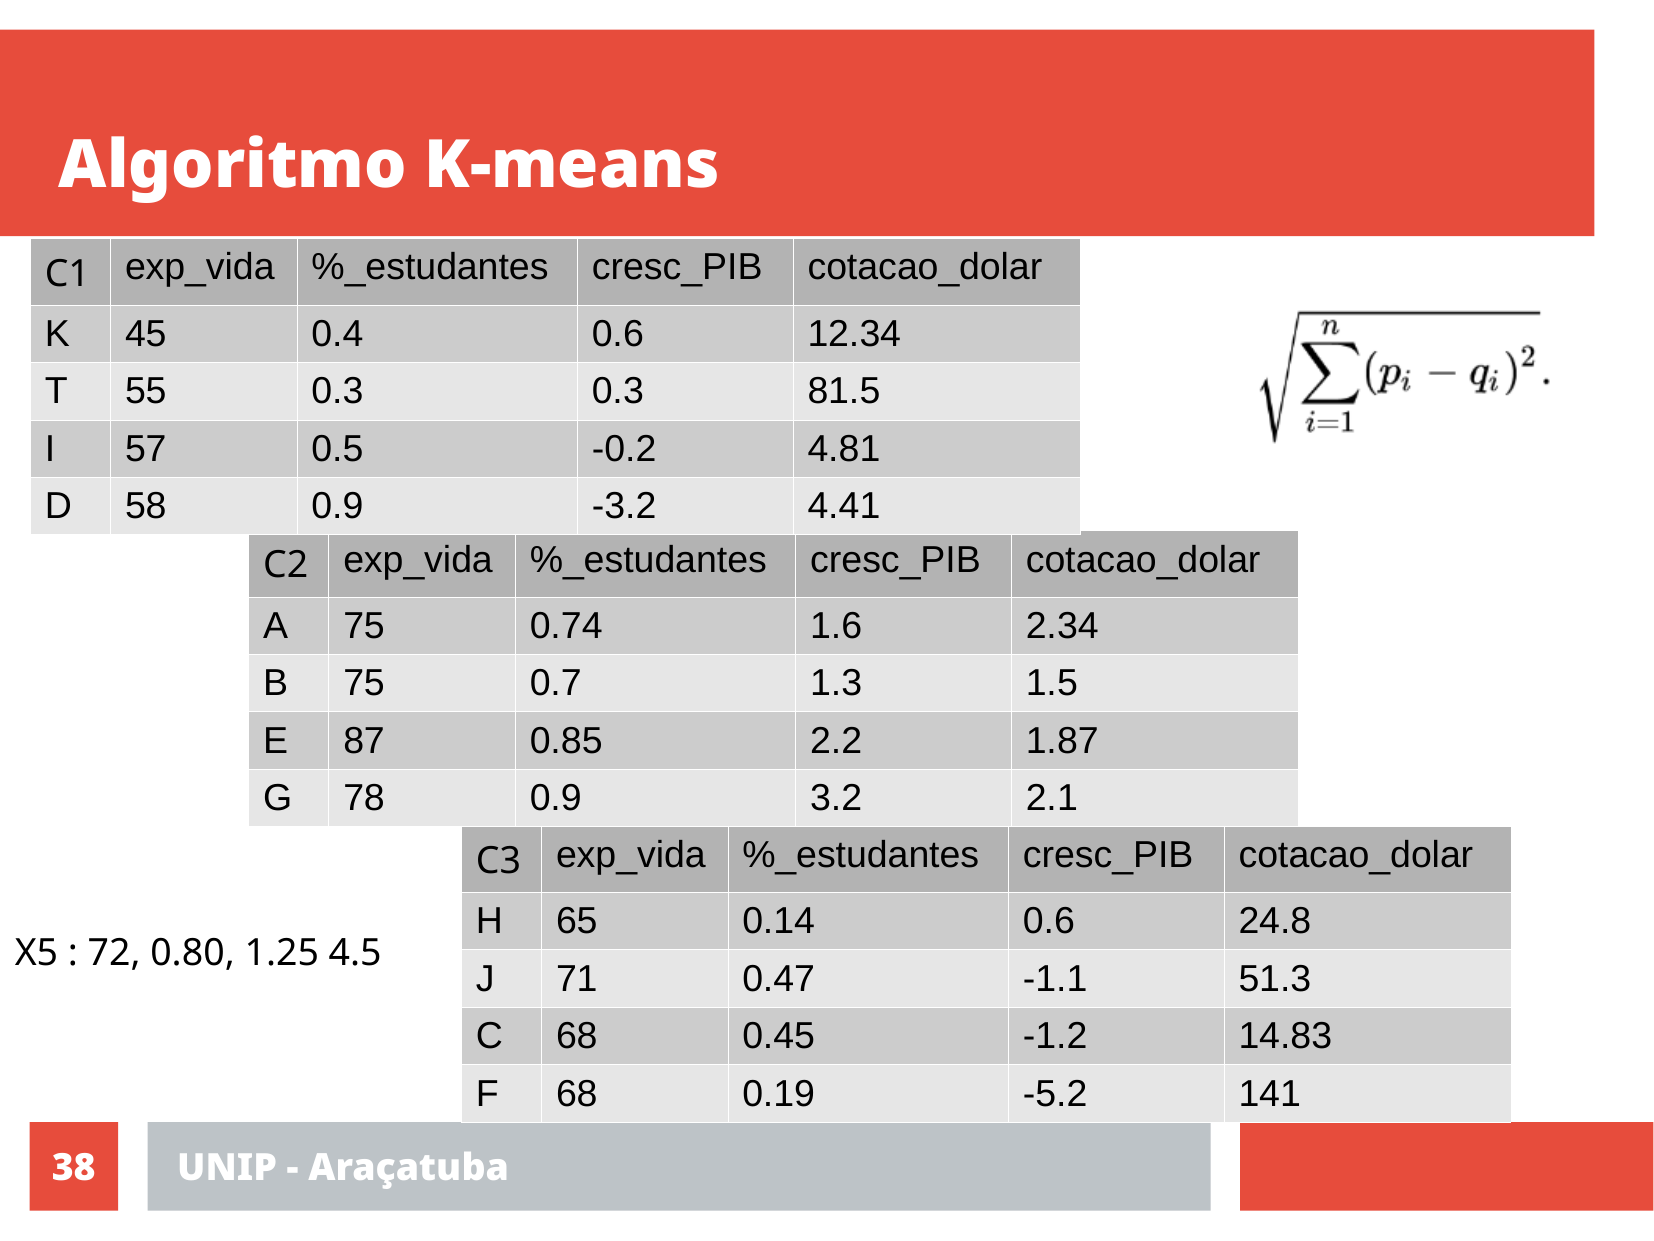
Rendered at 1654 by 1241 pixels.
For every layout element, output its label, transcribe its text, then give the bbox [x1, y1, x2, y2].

table_header exp_vida [111, 239, 297, 305]
table_cell -5.2 [1009, 1065, 1224, 1122]
table_cell 12.34 [794, 306, 1080, 362]
table_cell 24.8 [1225, 893, 1511, 949]
title Algoritmo K-means [59, 59, 1595, 207]
table_cell 65 [542, 893, 728, 949]
table_header cresc_PIB [796, 535, 1011, 597]
table_header C2 [249, 535, 328, 597]
table_header cotacao_dolar [794, 239, 1080, 305]
table_cell 1.5 [1012, 655, 1298, 711]
table_cell 0.3 [298, 363, 577, 420]
table_cell 2.34 [1012, 598, 1298, 654]
table_header C3 [462, 827, 541, 892]
table_header %_estudantes [729, 827, 1008, 892]
table_cell D [31, 478, 110, 534]
table_cell 0.74 [516, 598, 795, 654]
table_cell 4.41 [794, 478, 1080, 534]
table_cell 0.9 [516, 770, 795, 826]
table_header exp_vida [329, 535, 515, 597]
table_cell 0.3 [578, 363, 793, 420]
picture [1254, 281, 1567, 472]
table_cell 141 [1225, 1065, 1511, 1122]
table_cell 3.2 [796, 770, 1011, 826]
table_cell -0.2 [578, 421, 793, 477]
table_cell E [249, 712, 328, 769]
table_cell A [249, 598, 328, 654]
table_cell 1.3 [796, 655, 1011, 711]
table_cell 55 [111, 363, 297, 420]
table_cell -3.2 [578, 478, 793, 534]
table_cell 0.85 [516, 712, 795, 769]
table_cell J [483, 950, 541, 1007]
table_cell K [31, 306, 110, 362]
table_cell 1.87 [1012, 712, 1298, 769]
table_cell 45 [111, 306, 297, 362]
table_cell 0.19 [729, 1065, 1008, 1122]
table_cell 51.3 [1225, 950, 1511, 1007]
table_cell -1.1 [1009, 950, 1224, 1007]
table_cell H [462, 893, 541, 949]
table_cell 87 [329, 712, 515, 769]
table_header cresc_PIB [1009, 827, 1224, 892]
table_header cotacao_dolar [1225, 827, 1511, 892]
table_cell 75 [329, 598, 515, 654]
table_cell 0.6 [1009, 893, 1224, 949]
table_cell -1.2 [1009, 1008, 1224, 1064]
table_cell 68 [542, 1065, 728, 1122]
table_cell 1.6 [796, 598, 1011, 654]
table_cell 75 [329, 655, 515, 711]
table_header exp_vida [542, 827, 728, 892]
text_box X5 : 72, 0.80, 1.25 4.5 [0, 918, 483, 1021]
table_cell I [31, 421, 110, 477]
table_header %_estudantes [516, 535, 795, 597]
table_cell 2.2 [796, 712, 1011, 769]
table_cell C [462, 1008, 541, 1064]
table_cell 0.9 [298, 478, 577, 534]
table_header C1 [31, 239, 110, 305]
table_cell 0.14 [729, 893, 1008, 949]
table_cell 14.83 [1225, 1008, 1511, 1064]
table_cell G [249, 770, 328, 826]
table_cell J [483, 968, 487, 989]
table_cell 0.45 [729, 1008, 1008, 1064]
table_cell 0.4 [298, 306, 577, 362]
table_cell 4.81 [794, 421, 1080, 477]
table_cell 0.47 [729, 950, 1008, 1007]
table_cell 71 [542, 950, 728, 1007]
table_header cresc_PIB [578, 239, 793, 305]
table_cell T [31, 363, 110, 420]
table_header cotacao_dolar [1012, 531, 1298, 597]
table_cell 58 [111, 478, 297, 534]
table_cell 81.5 [794, 363, 1080, 420]
table_cell 68 [542, 1008, 728, 1064]
table_cell 2.1 [1012, 770, 1298, 826]
table_cell 0.5 [298, 421, 577, 477]
table_cell B [249, 655, 328, 711]
table_cell 0.7 [516, 655, 795, 711]
table_cell 0.6 [578, 306, 793, 362]
table_header %_estudantes [298, 239, 577, 305]
table_cell 57 [111, 421, 297, 477]
table_cell F [462, 1065, 541, 1122]
table_cell 78 [329, 770, 515, 826]
